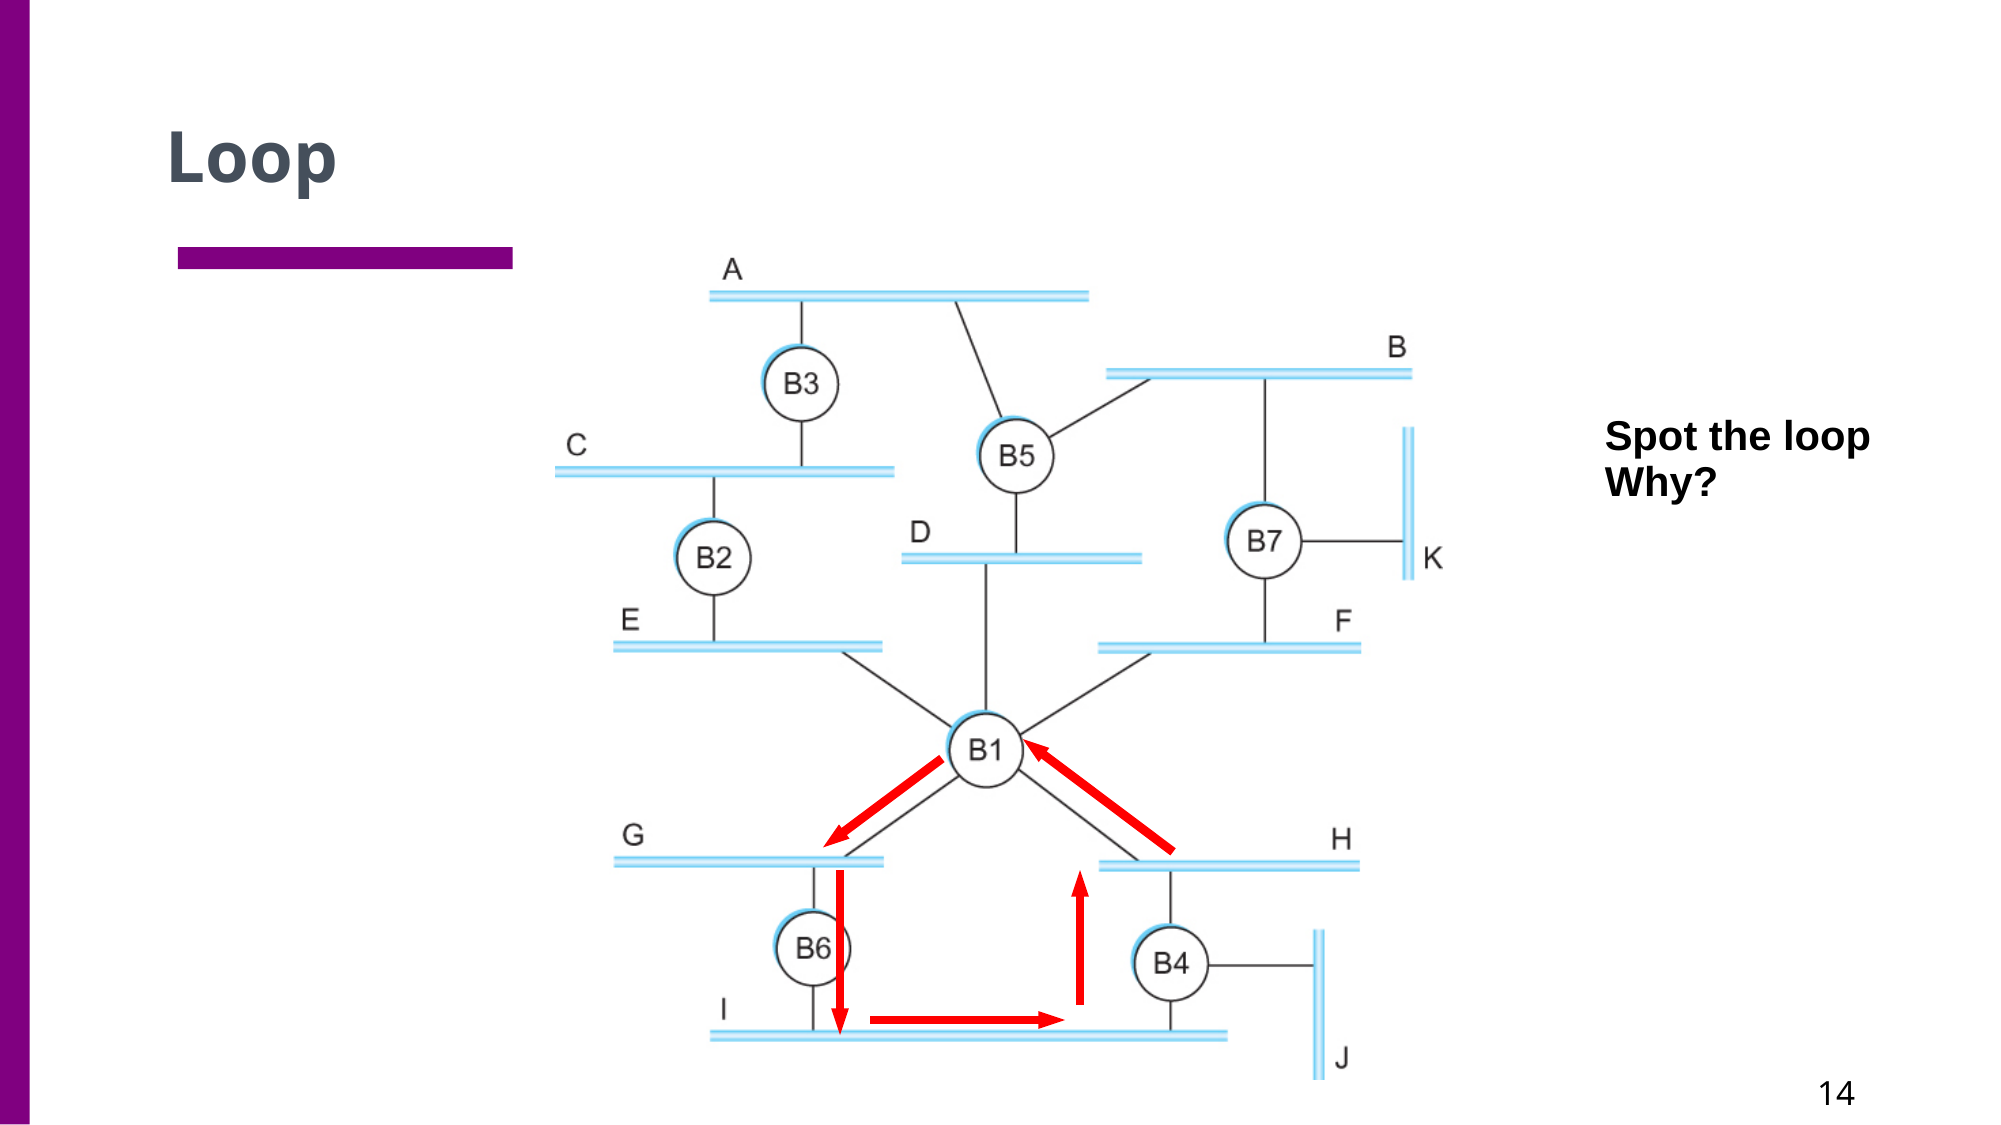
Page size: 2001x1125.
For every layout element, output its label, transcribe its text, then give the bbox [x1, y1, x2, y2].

text_box Spot the loop Why? [1590, 404, 1887, 513]
text_box Loop [151, 0, 1849, 212]
picture [555, 254, 1443, 1081]
